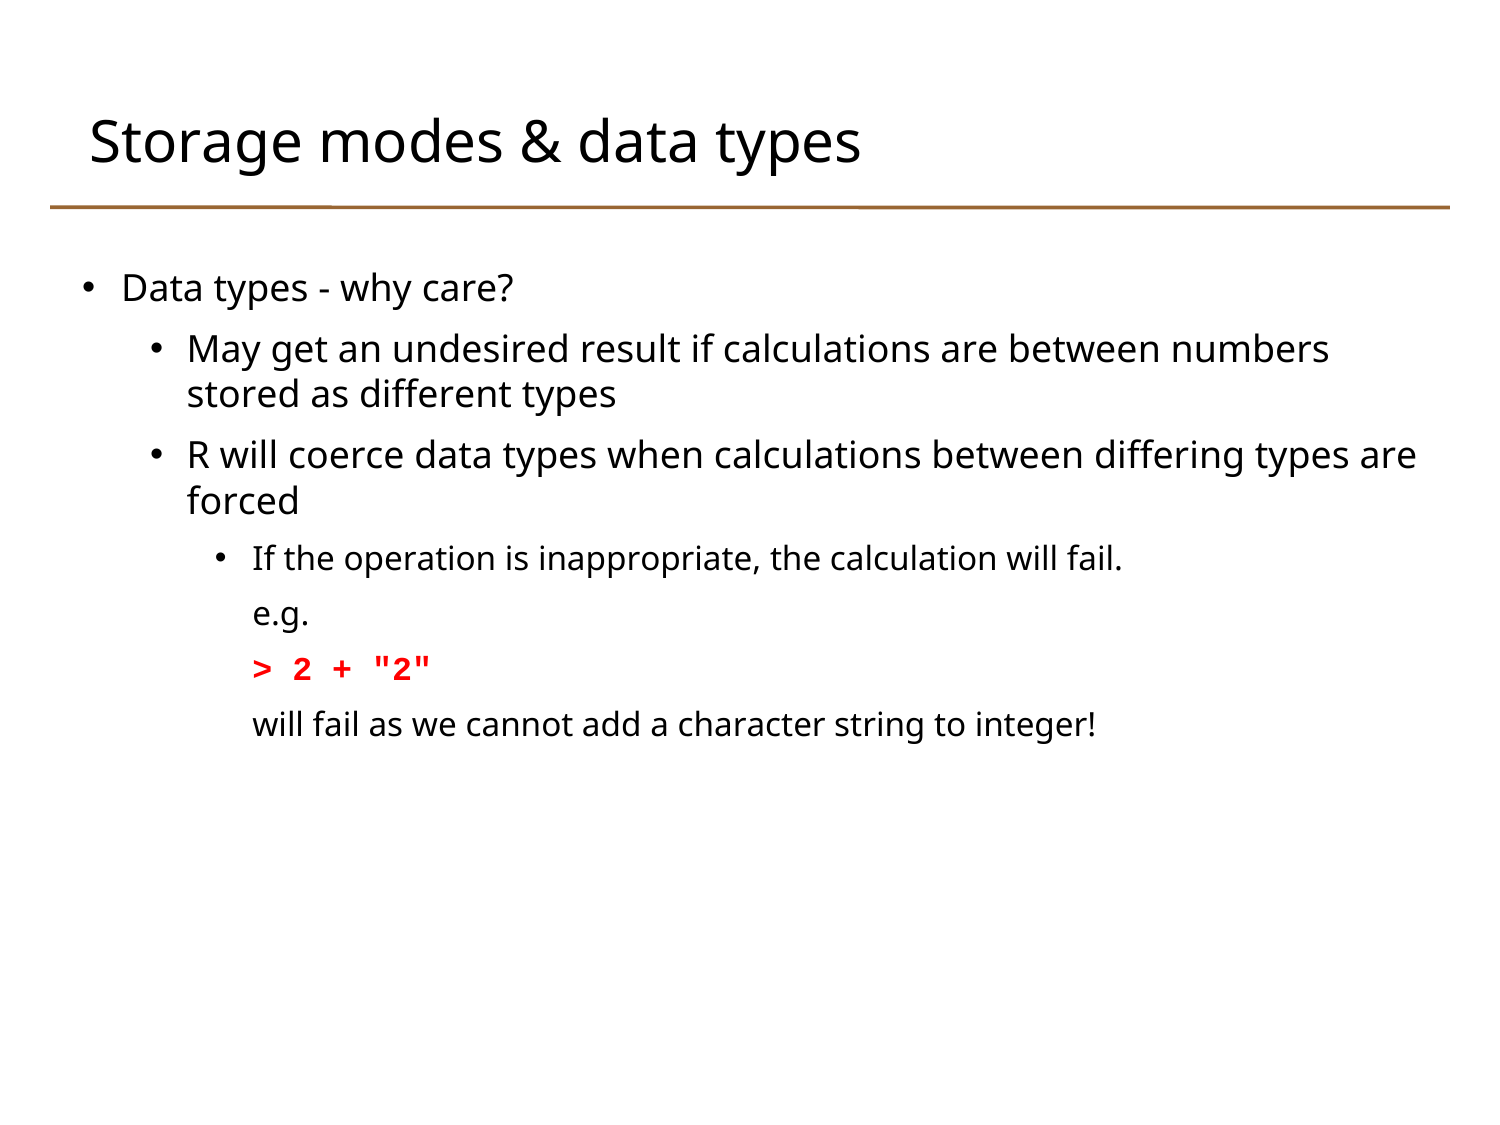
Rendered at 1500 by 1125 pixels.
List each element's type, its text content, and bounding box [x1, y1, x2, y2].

text_box Storage modes & data types [75, 44, 1425, 233]
text_box Data types - why care? May get an undesired result if calculations are between numbers stored as different types R will coerce data types when calculations between differing types are forced If the operation is inappropriate, the calculation will fail. e.g. > 2 + "2" will fail as we cannot add a character string to integer! [75, 263, 1425, 1006]
